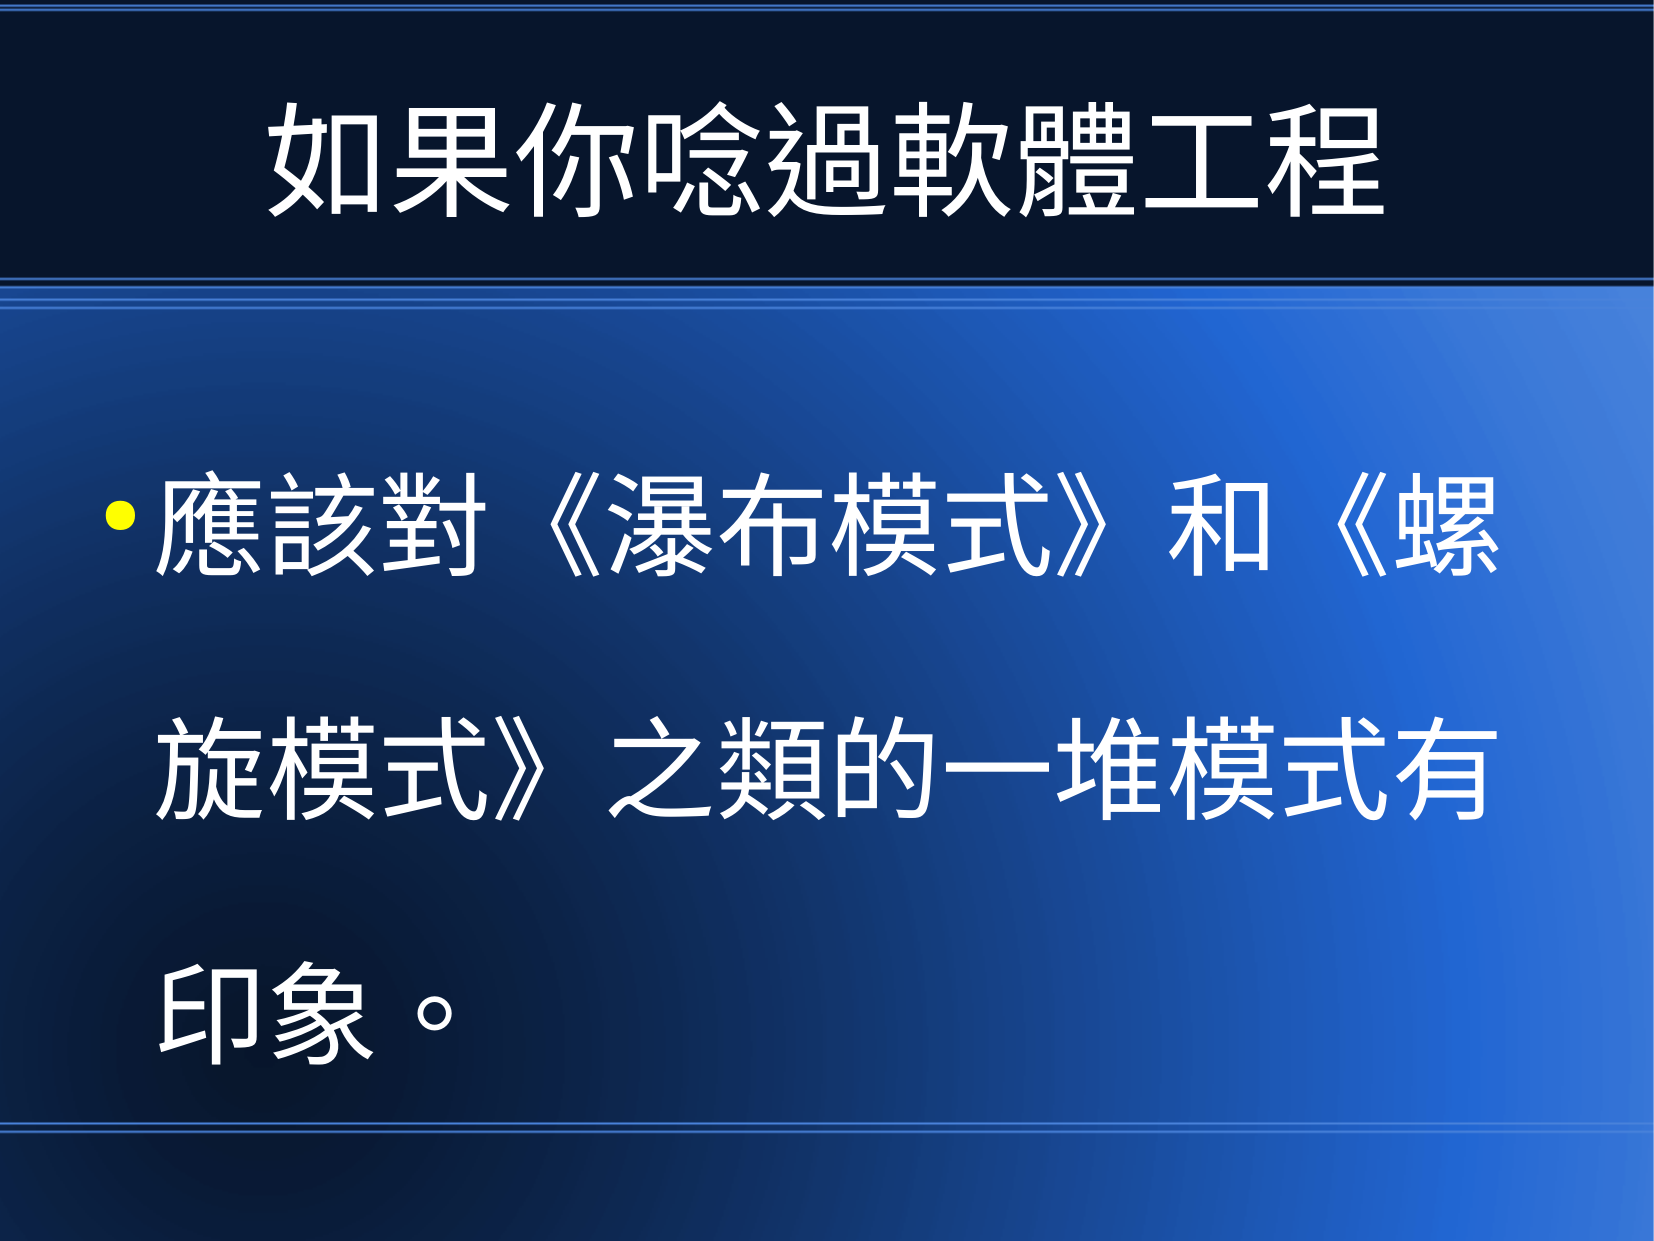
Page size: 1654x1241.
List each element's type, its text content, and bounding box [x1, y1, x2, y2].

picture [0, 0, 1654, 1241]
list 應該對《瀑布模式》和《螺旋模式》之類的一堆模式有印象。 [82, 355, 1571, 1241]
title 如果你唸過軟體工程 [82, 49, 1571, 257]
